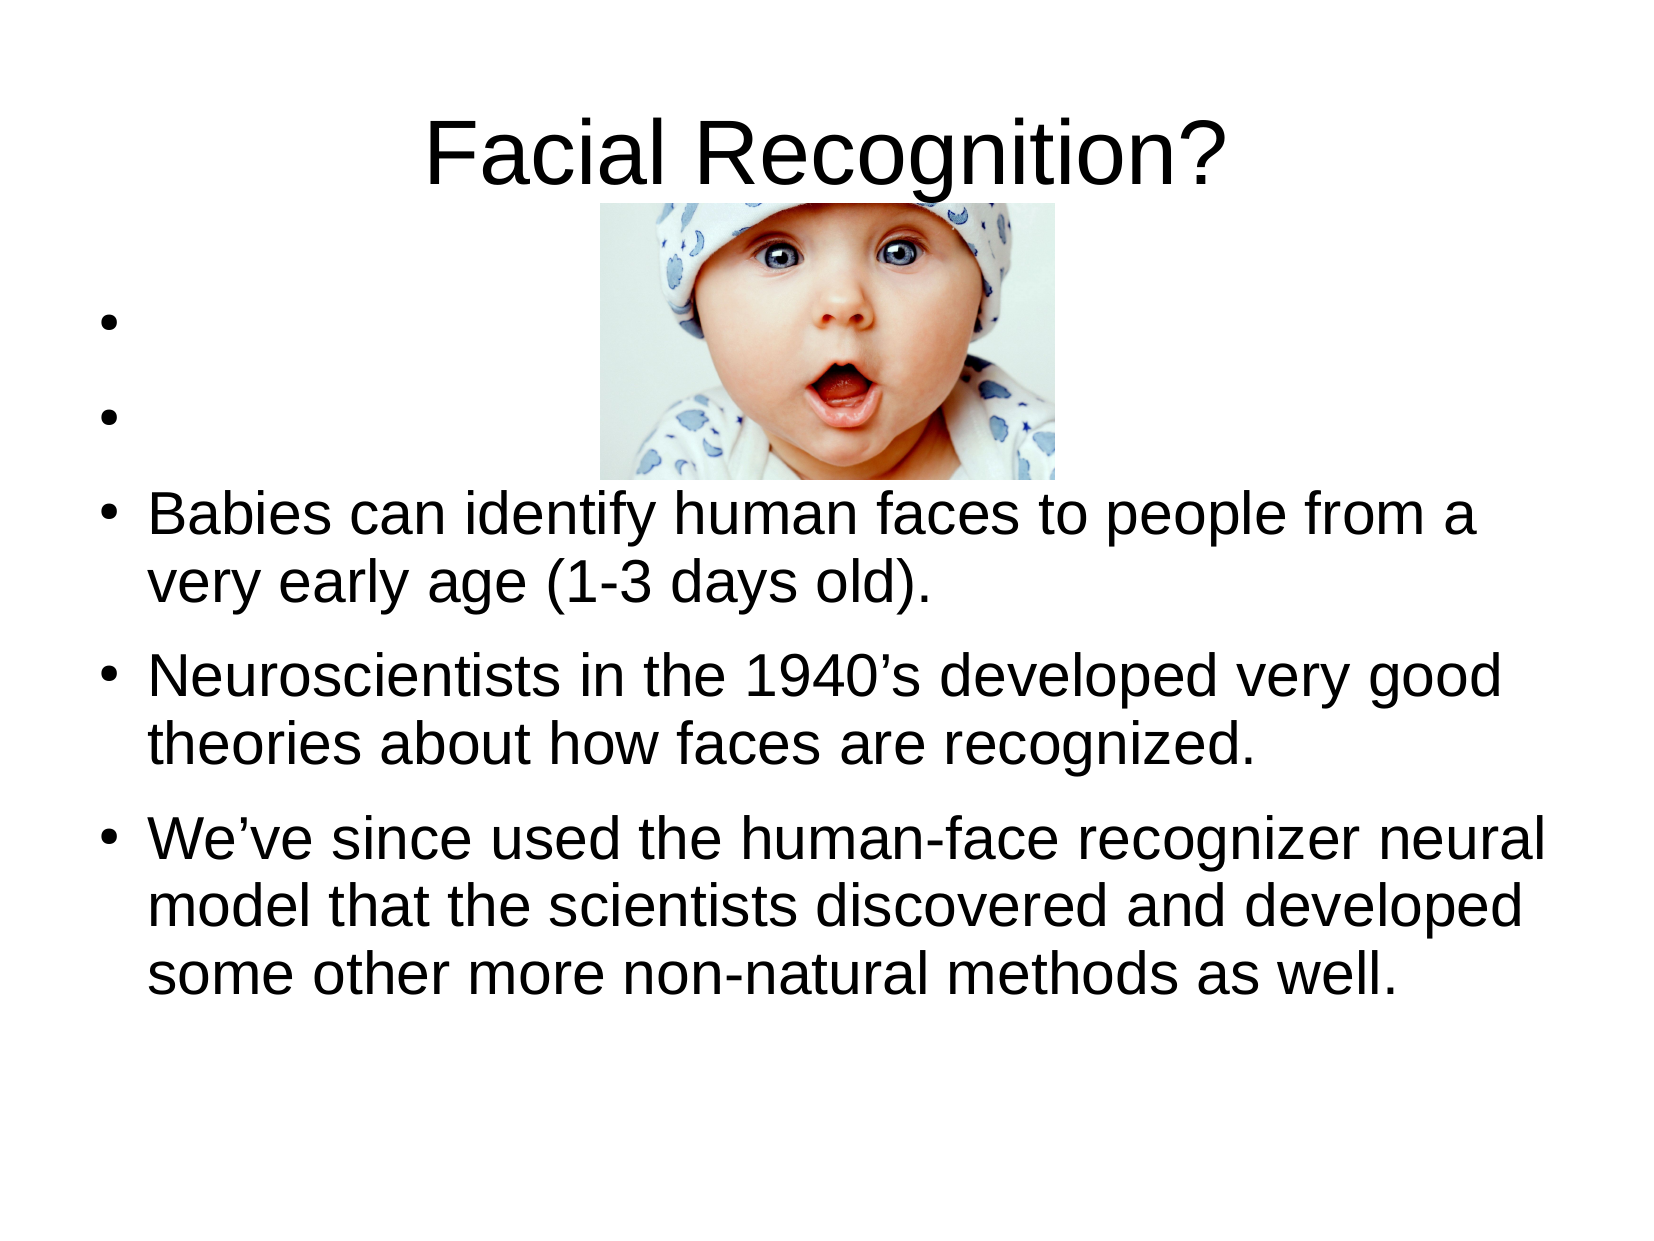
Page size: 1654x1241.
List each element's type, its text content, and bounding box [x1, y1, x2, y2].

title Facial Recognition? [82, 49, 1571, 257]
picture [600, 203, 1055, 481]
list Babies can identify human faces to people from a very early age (1-3 days old). Neuroscientists in the 1940’s developed very good theories about how faces are recognized. We’ve since used the human-face recognizer neural model that the scientists discovered and developed some other more non-natural methods as well. [82, 290, 1571, 1010]
